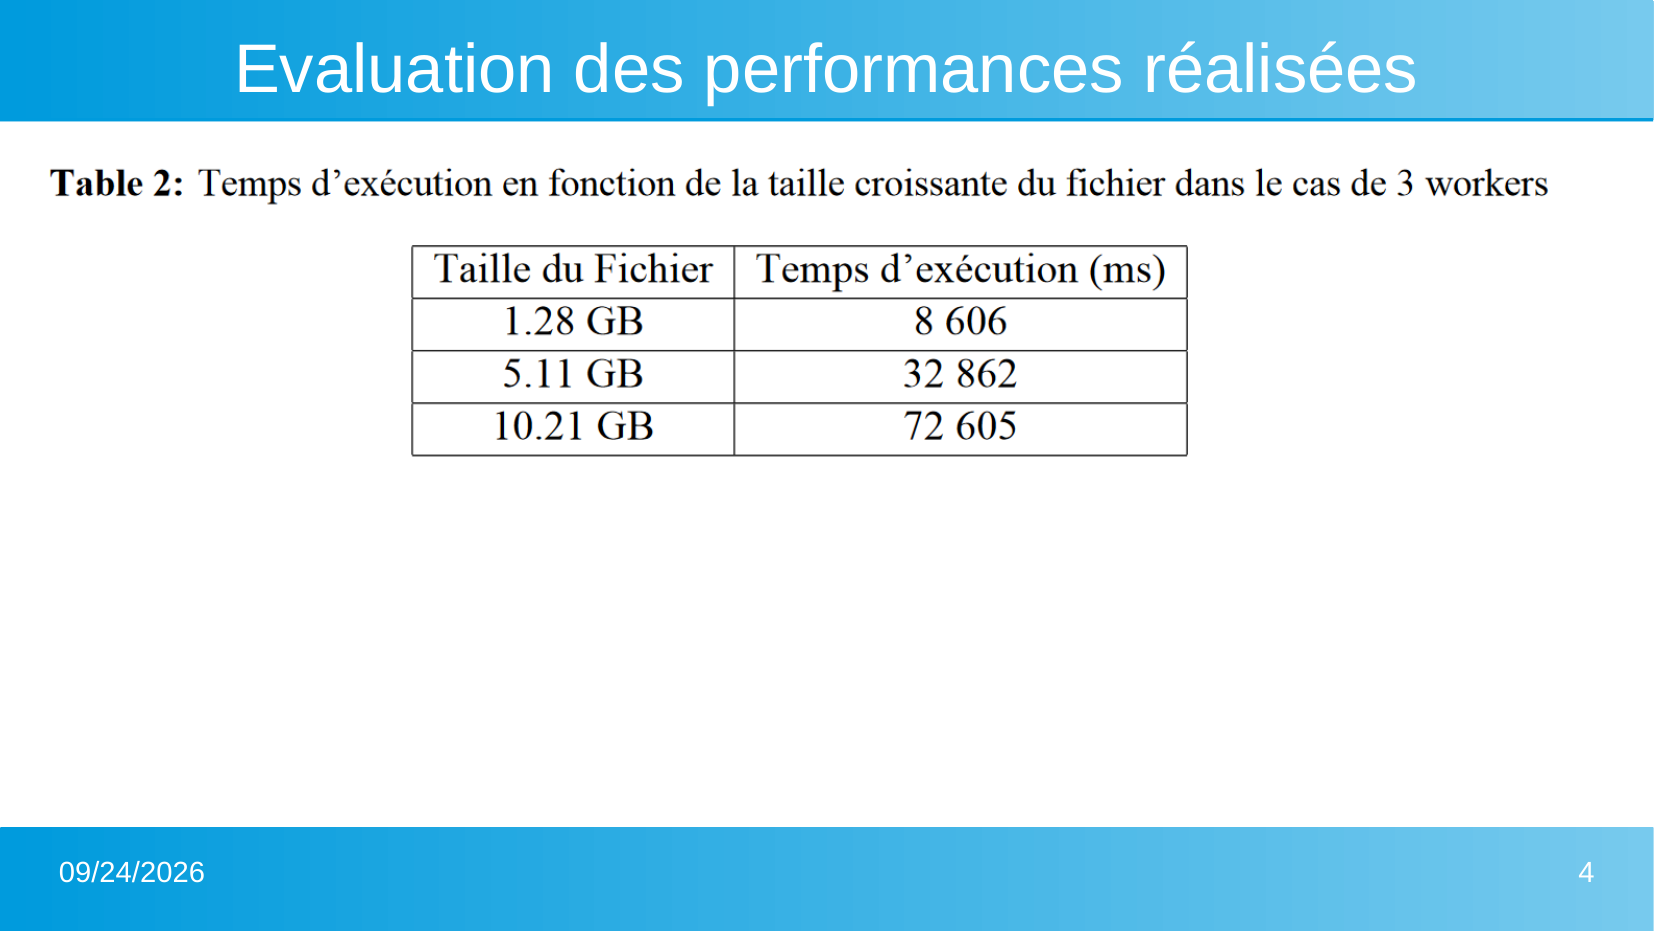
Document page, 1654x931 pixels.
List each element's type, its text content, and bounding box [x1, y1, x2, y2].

picture [37, 149, 1605, 508]
title Evaluation des performances réalisées [59, 29, 1595, 108]
